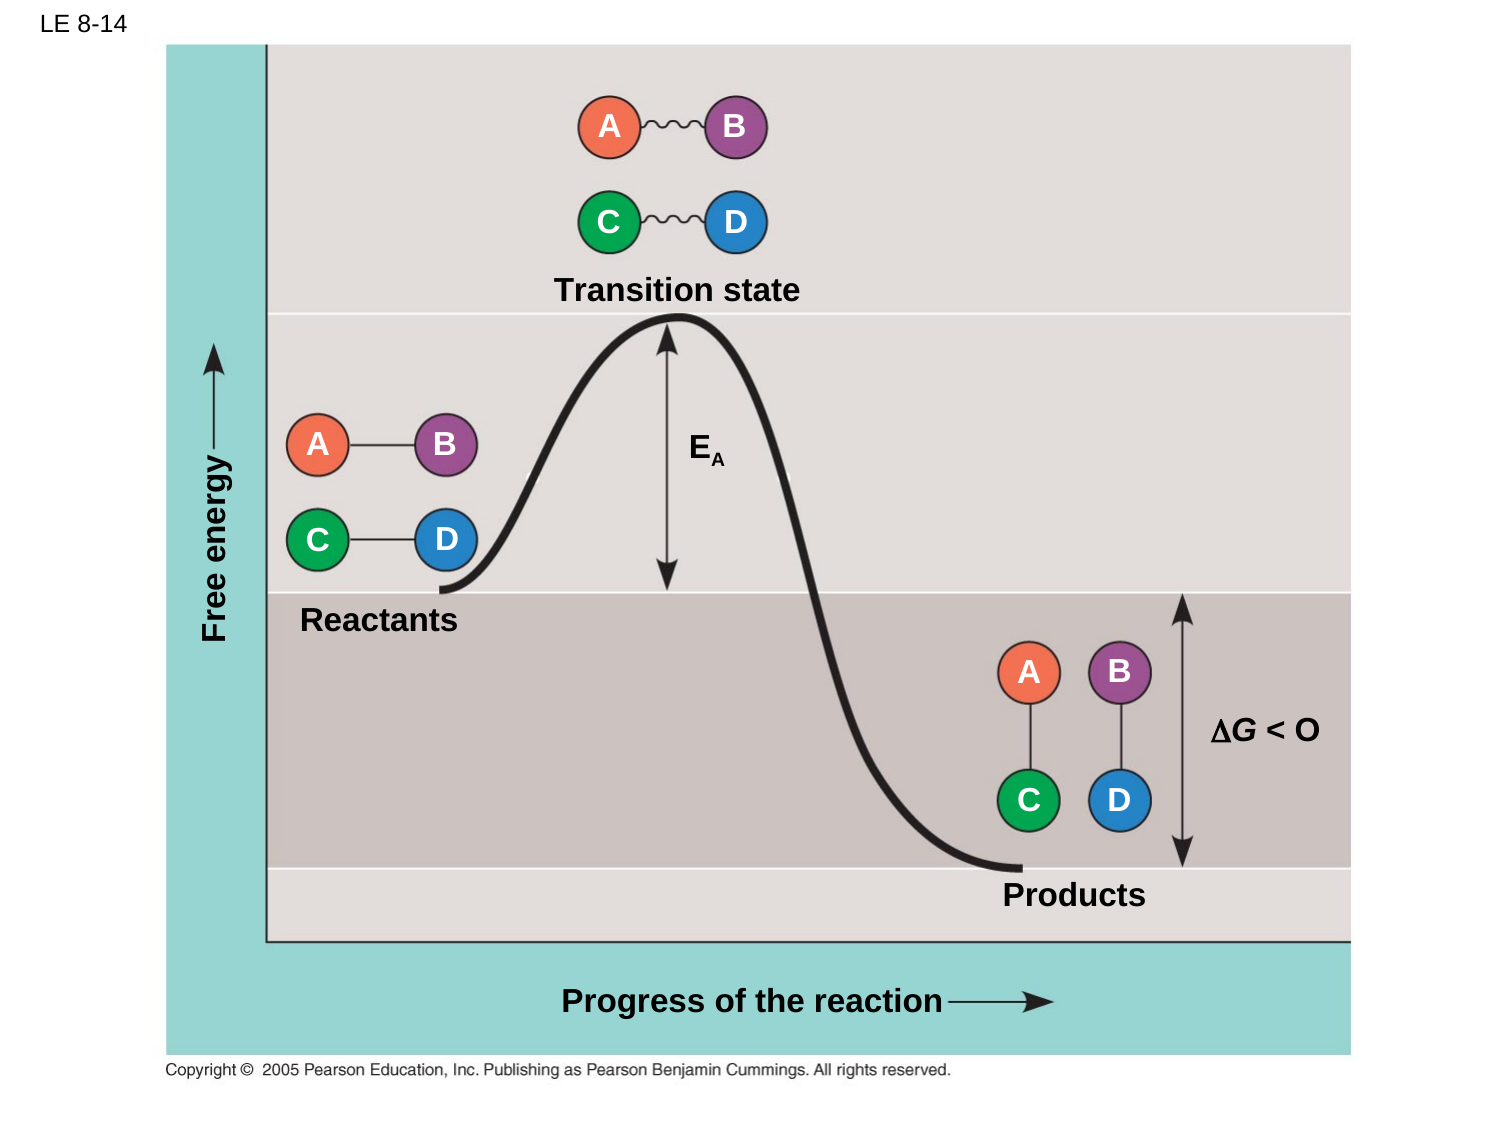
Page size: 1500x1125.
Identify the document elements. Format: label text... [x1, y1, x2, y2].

text_box B [1107, 657, 1138, 688]
text_box Products [1002, 880, 1156, 913]
text_box A [305, 430, 336, 461]
text_box C [1017, 785, 1047, 817]
picture [137, 37, 1363, 1088]
text_box B [722, 111, 753, 143]
text_box D [1107, 785, 1137, 817]
text_box Progress of the reaction [561, 987, 995, 1033]
text_box D [724, 207, 754, 238]
text_box EA [688, 429, 737, 473]
text_box Reactants [299, 605, 465, 640]
text_box C [305, 525, 336, 557]
text_box D [435, 525, 465, 556]
text_box Transition state [553, 275, 808, 312]
text_box B [432, 429, 463, 461]
text_box G < O [1210, 716, 1330, 748]
text_box A [597, 112, 628, 143]
text_box Free energy [199, 434, 241, 644]
title LE 8-14 [24, 0, 351, 51]
text_box A [1017, 657, 1047, 688]
text_box C [596, 207, 627, 238]
